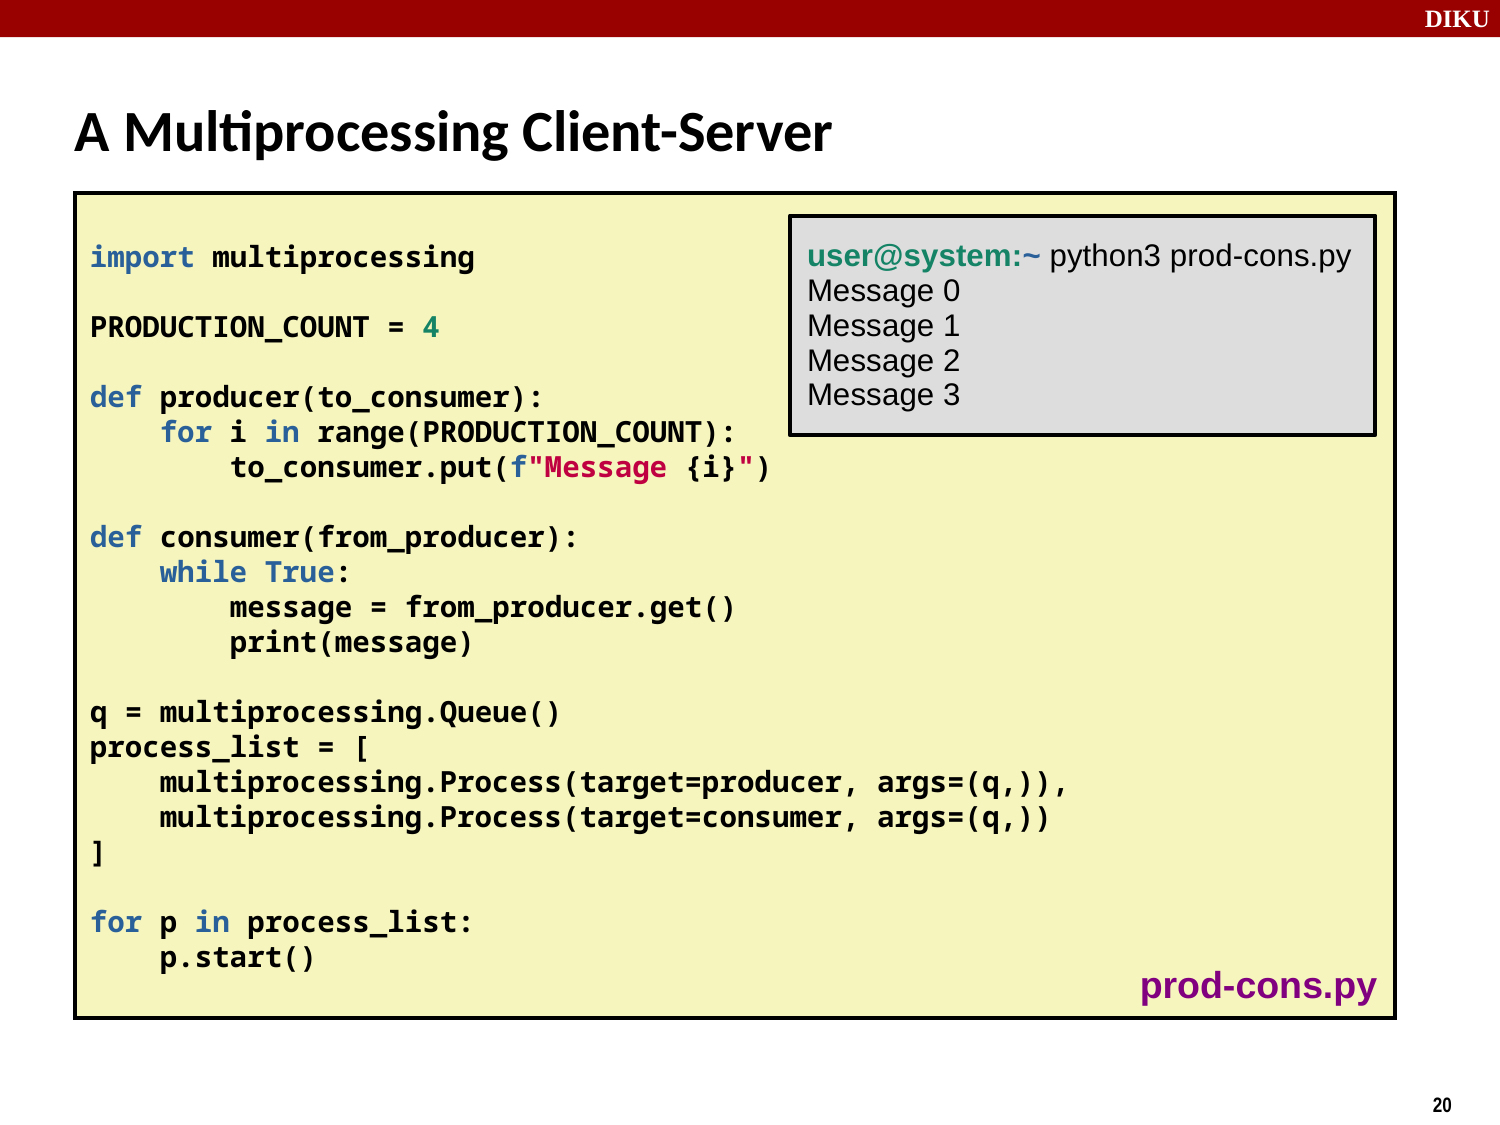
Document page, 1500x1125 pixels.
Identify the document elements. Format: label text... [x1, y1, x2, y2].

text_box import multiprocessing PRODUCTION_COUNT = 4 def producer(to_consumer): for i in range(PRODUCTION_COUNT): to_consumer.put(f"Message {i}") def consumer(from_producer): while True: message = from_producer.get() print(message) q = multiprocessing.Queue() process_list = [ multiprocessing.Process(target=producer, args=(q,)), multiprocessing.Process(target=consumer, args=(q,)) ] for p in process_list: p.start() [75, 193, 1396, 1019]
text_box prod-cons.py [1125, 957, 1396, 1018]
text_box user@system:~ python3 prod-cons.py Message 0 Message 1 Message 2 Message 3 [790, 215, 1376, 436]
title A Multiprocessing Client-Server [59, 80, 1235, 175]
